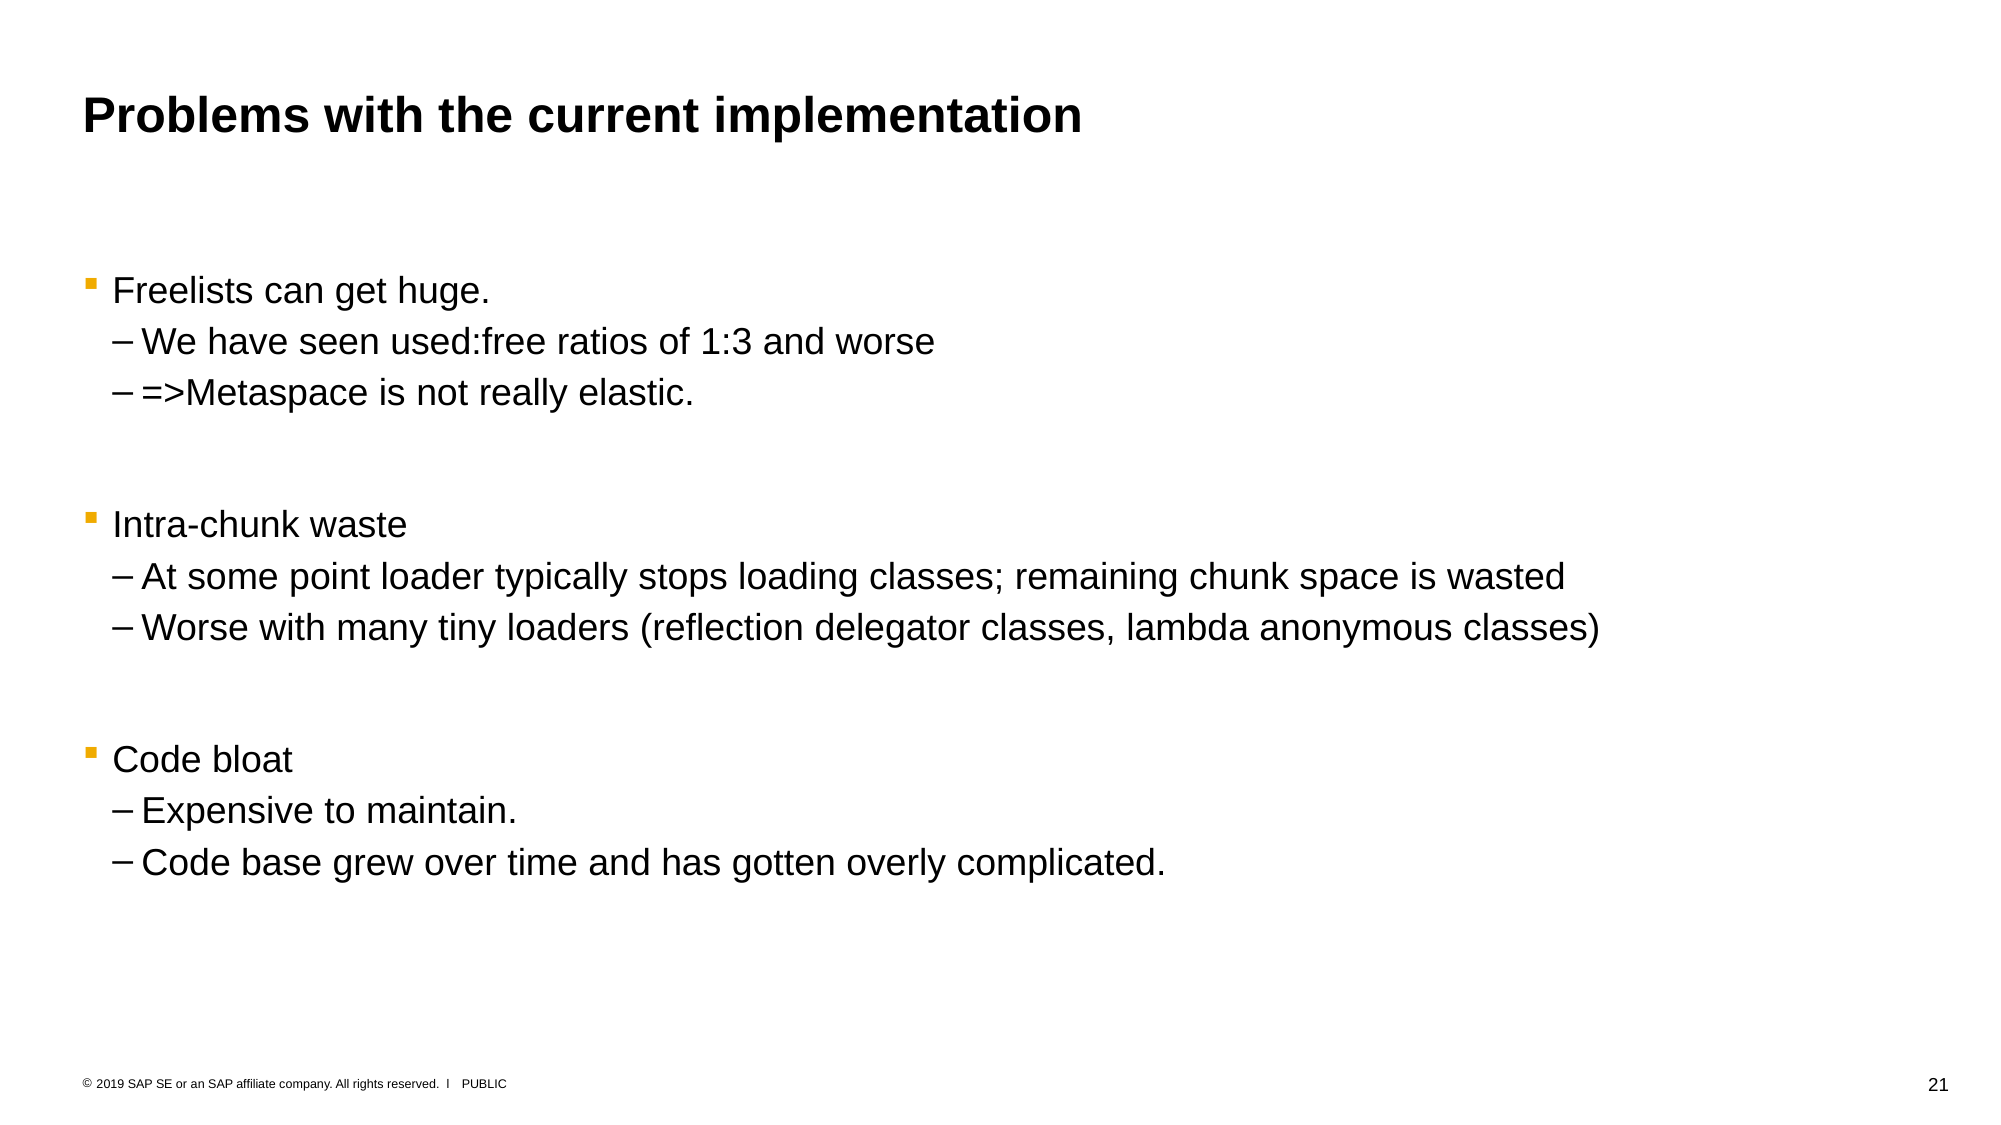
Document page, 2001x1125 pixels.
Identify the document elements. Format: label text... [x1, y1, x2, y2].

list Freelists can get huge. We have seen used:free ratios of 1:3 and worse =>Metaspace is not really elastic. Intra-chunk waste At some point loader typically stops loading classes; remaining chunk space is wasted Worse with many tiny loaders (reflection delegator classes, lambda anonymous classes) Code bloat Expensive to maintain. Code base grew over time and has gotten overly complicated. [82, 265, 1918, 1040]
title Problems with the current implementation [82, 82, 1918, 204]
